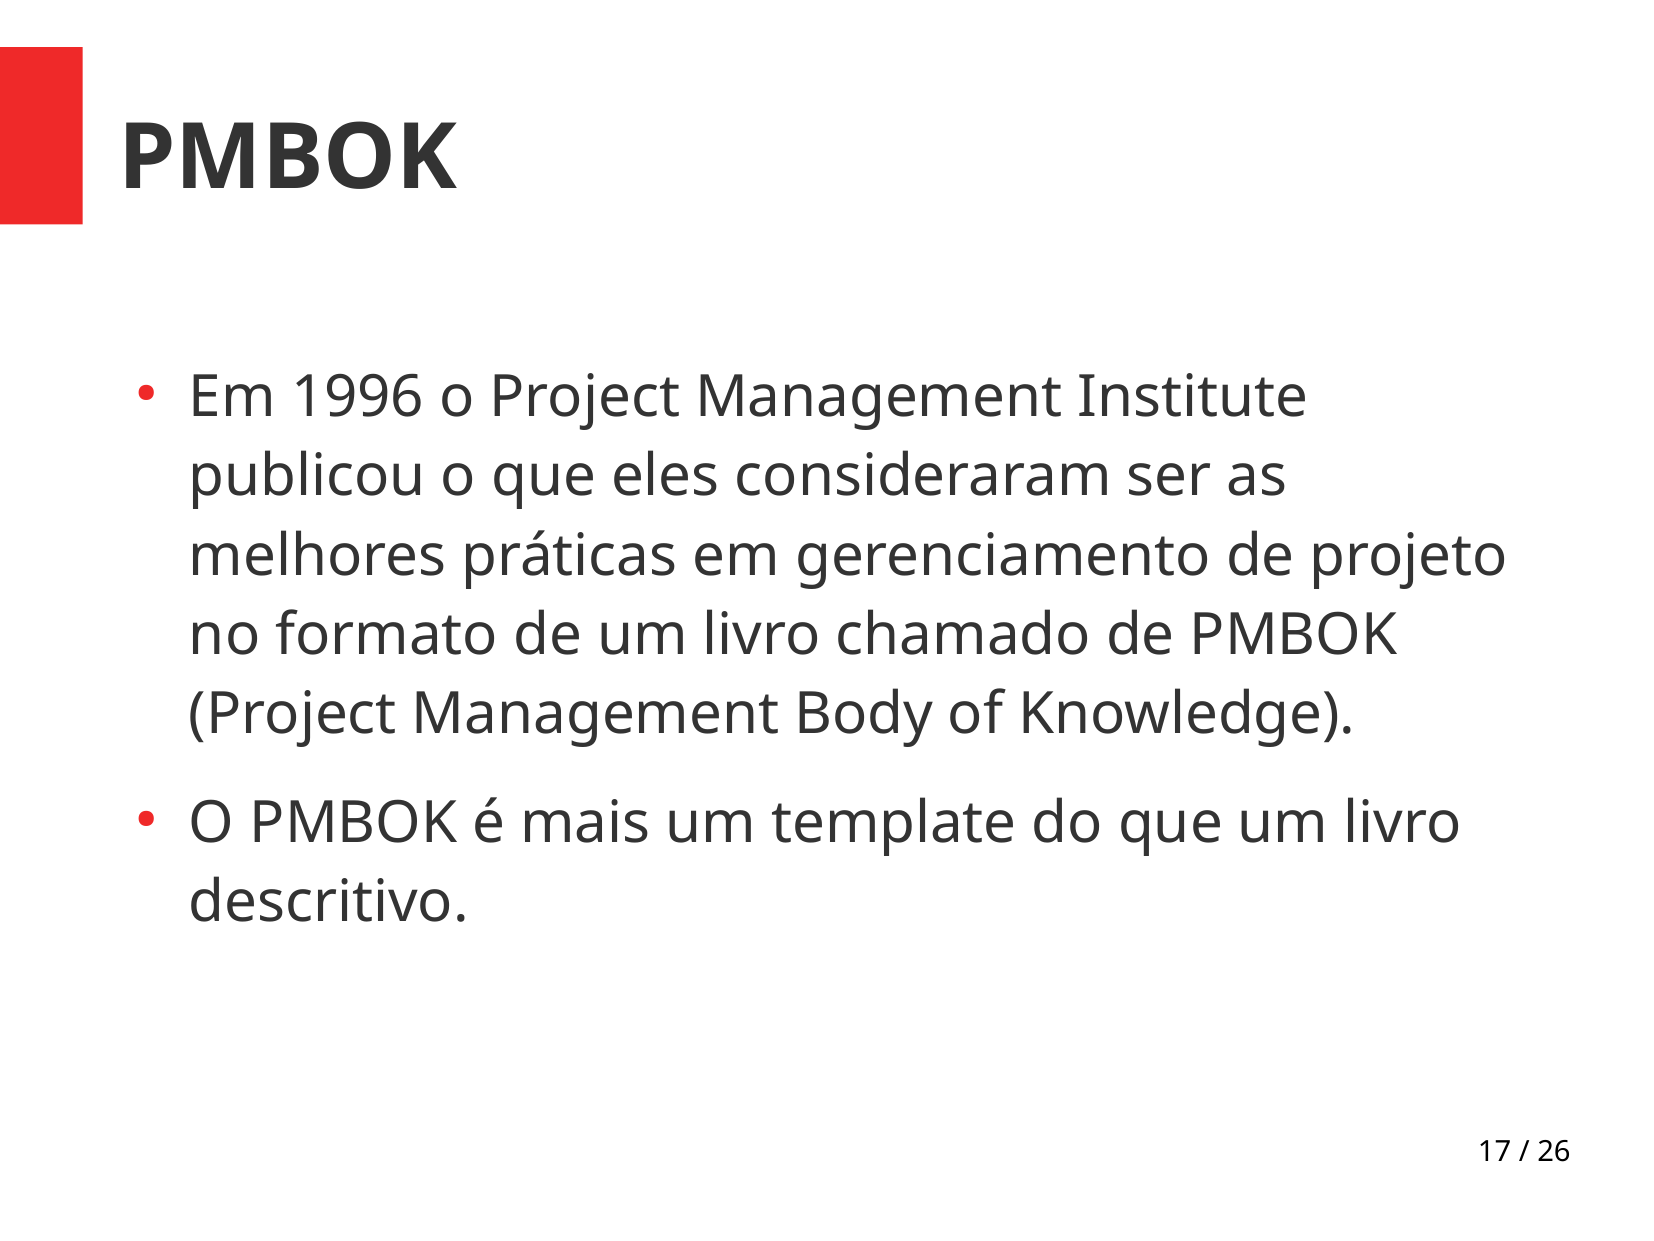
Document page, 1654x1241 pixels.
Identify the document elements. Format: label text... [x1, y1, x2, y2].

title PMBOK [118, 49, 1571, 257]
list Em 1996 o Project Management Institute publicou o que eles consideraram ser as melhores práticas em gerenciamento de projeto no formato de um livro chamado de PMBOK (Project Management Body of Knowledge). O PMBOK é mais um template do que um livro descritivo. [118, 354, 1536, 1074]
